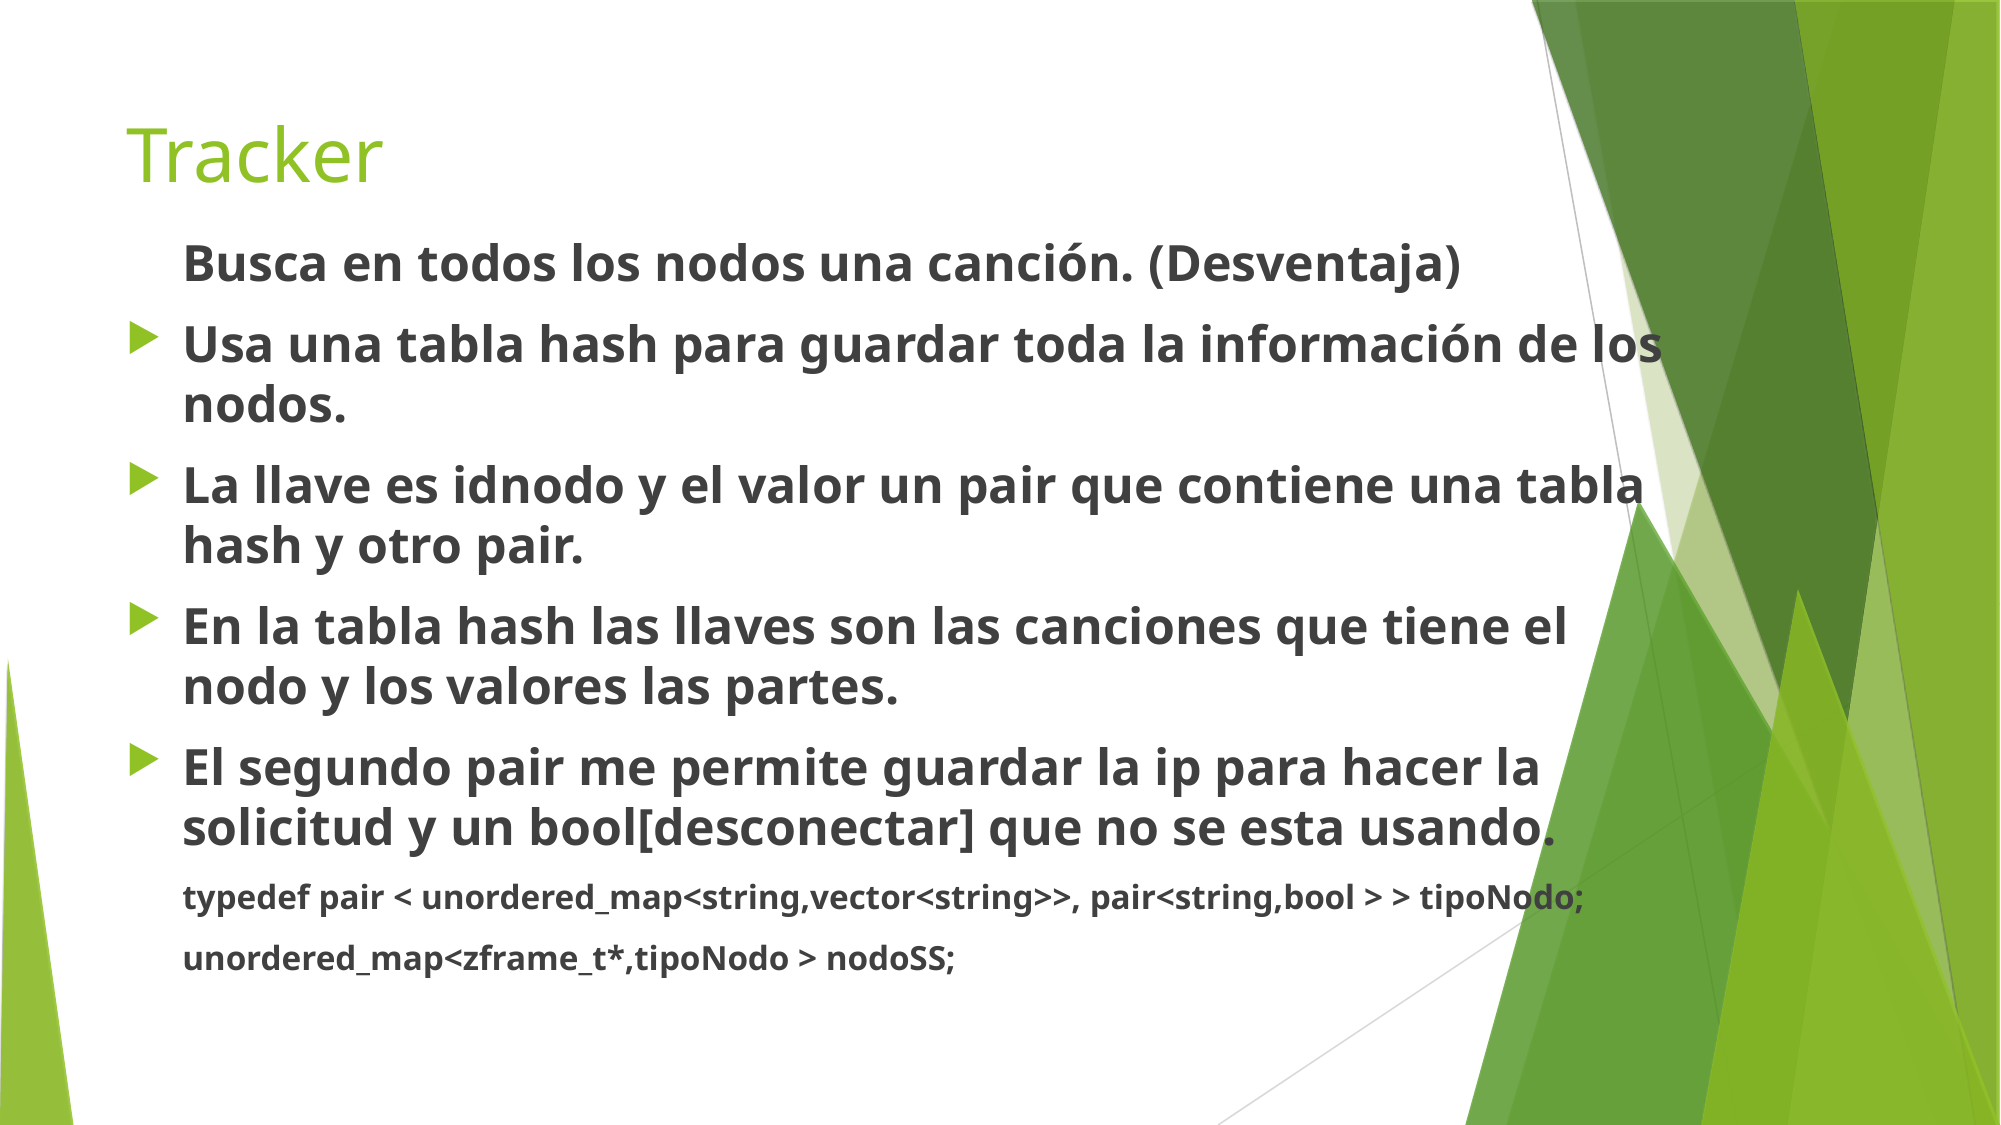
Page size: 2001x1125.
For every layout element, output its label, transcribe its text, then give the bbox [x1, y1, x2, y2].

list Busca en todos los nodos una canción. (Desventaja) Usa una tabla hash para guardar toda la información de los nodos. La llave es idnodo y el valor un pair que contiene una tabla hash y otro pair. En la tabla hash las llaves son las canciones que tiene el nodo y los valores las partes. El segundo pair me permite guardar la ip para hacer la solicitud y un bool[desconectar] que no se esta usando. typedef pair < unordered_map<string,vector<string>>, pair<string,bool > > tipoNodo; unordered_map<zframe_t*,tipoNodo > nodoSS; [111, 224, 1689, 1052]
title Tracker [111, 99, 1522, 224]
